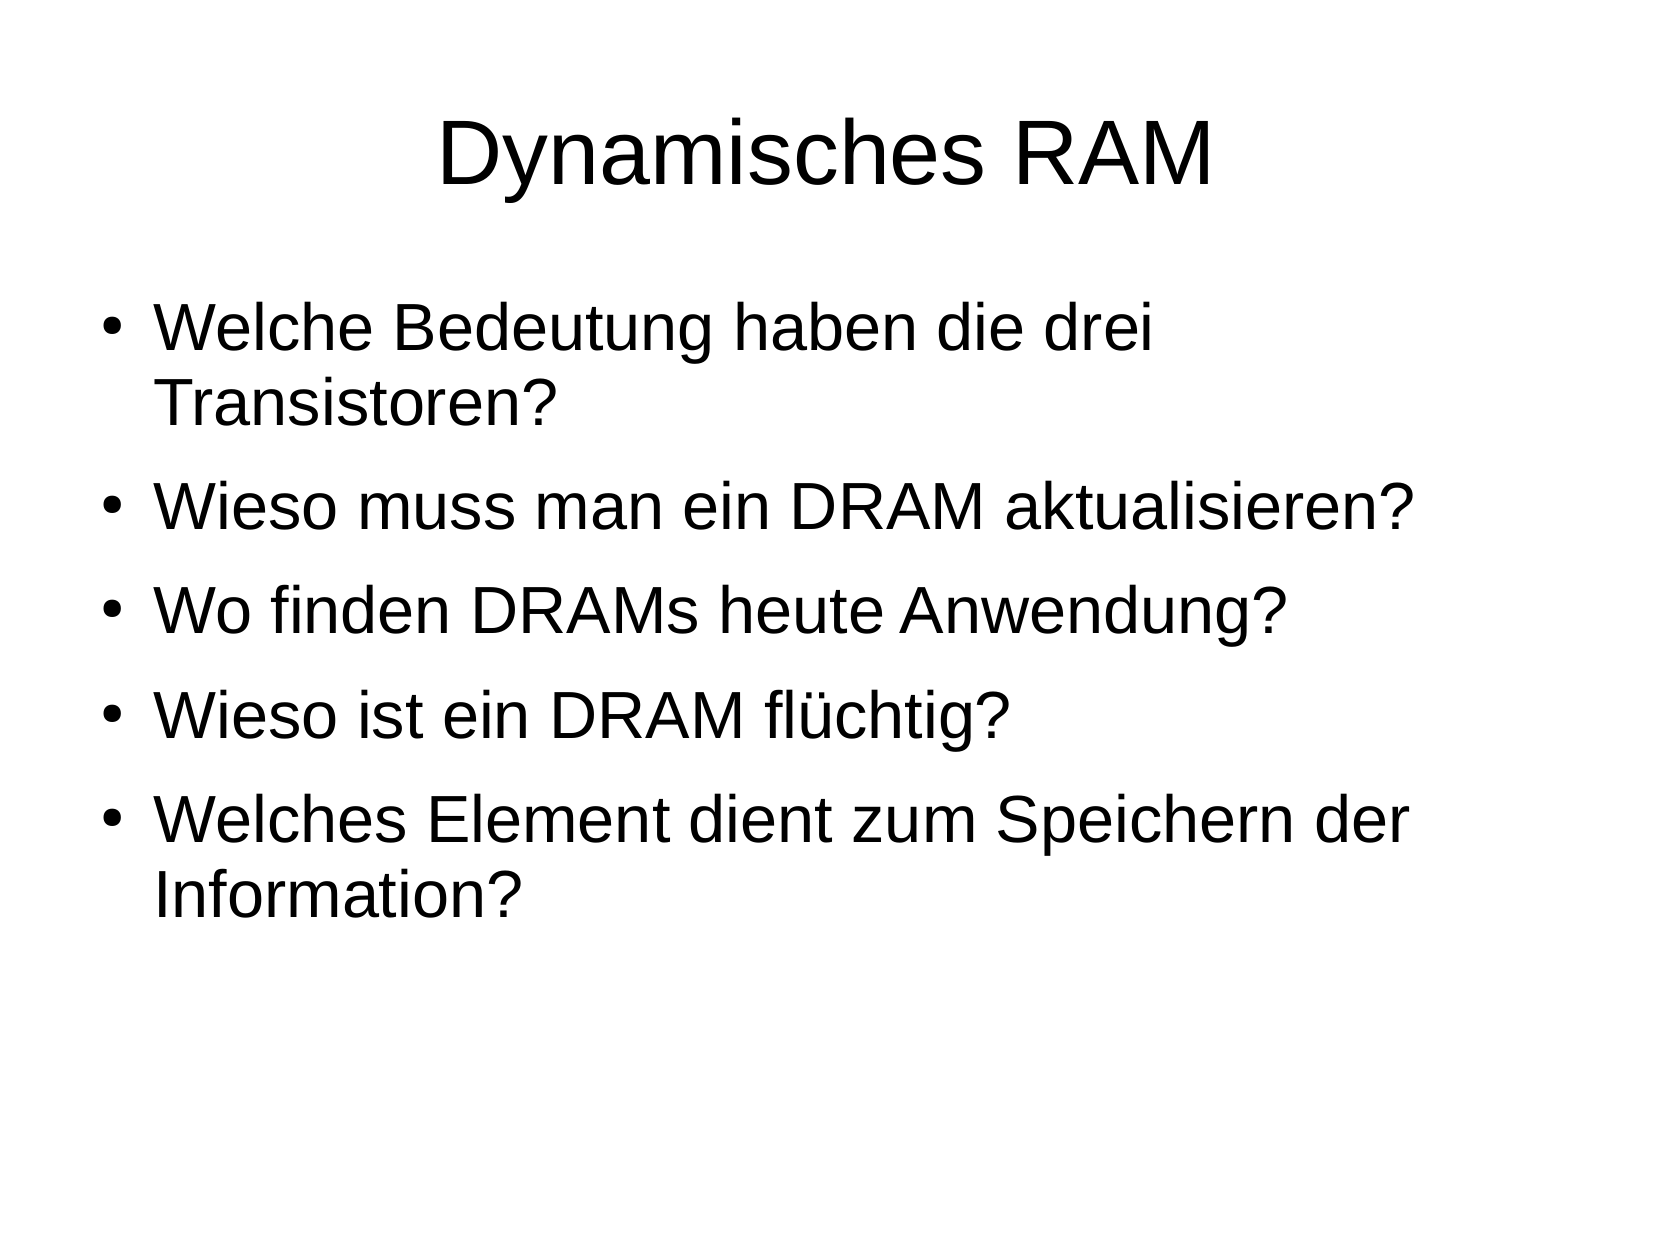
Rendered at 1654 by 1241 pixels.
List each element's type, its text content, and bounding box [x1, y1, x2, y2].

title Dynamisches RAM [82, 49, 1571, 257]
list Welche Bedeutung haben die drei Transistoren? Wieso muss man ein DRAM aktualisieren? Wo finden DRAMs heute Anwendung? Wieso ist ein DRAM flüchtig? Welches Element dient zum Speichern der Information? [82, 290, 1571, 1109]
